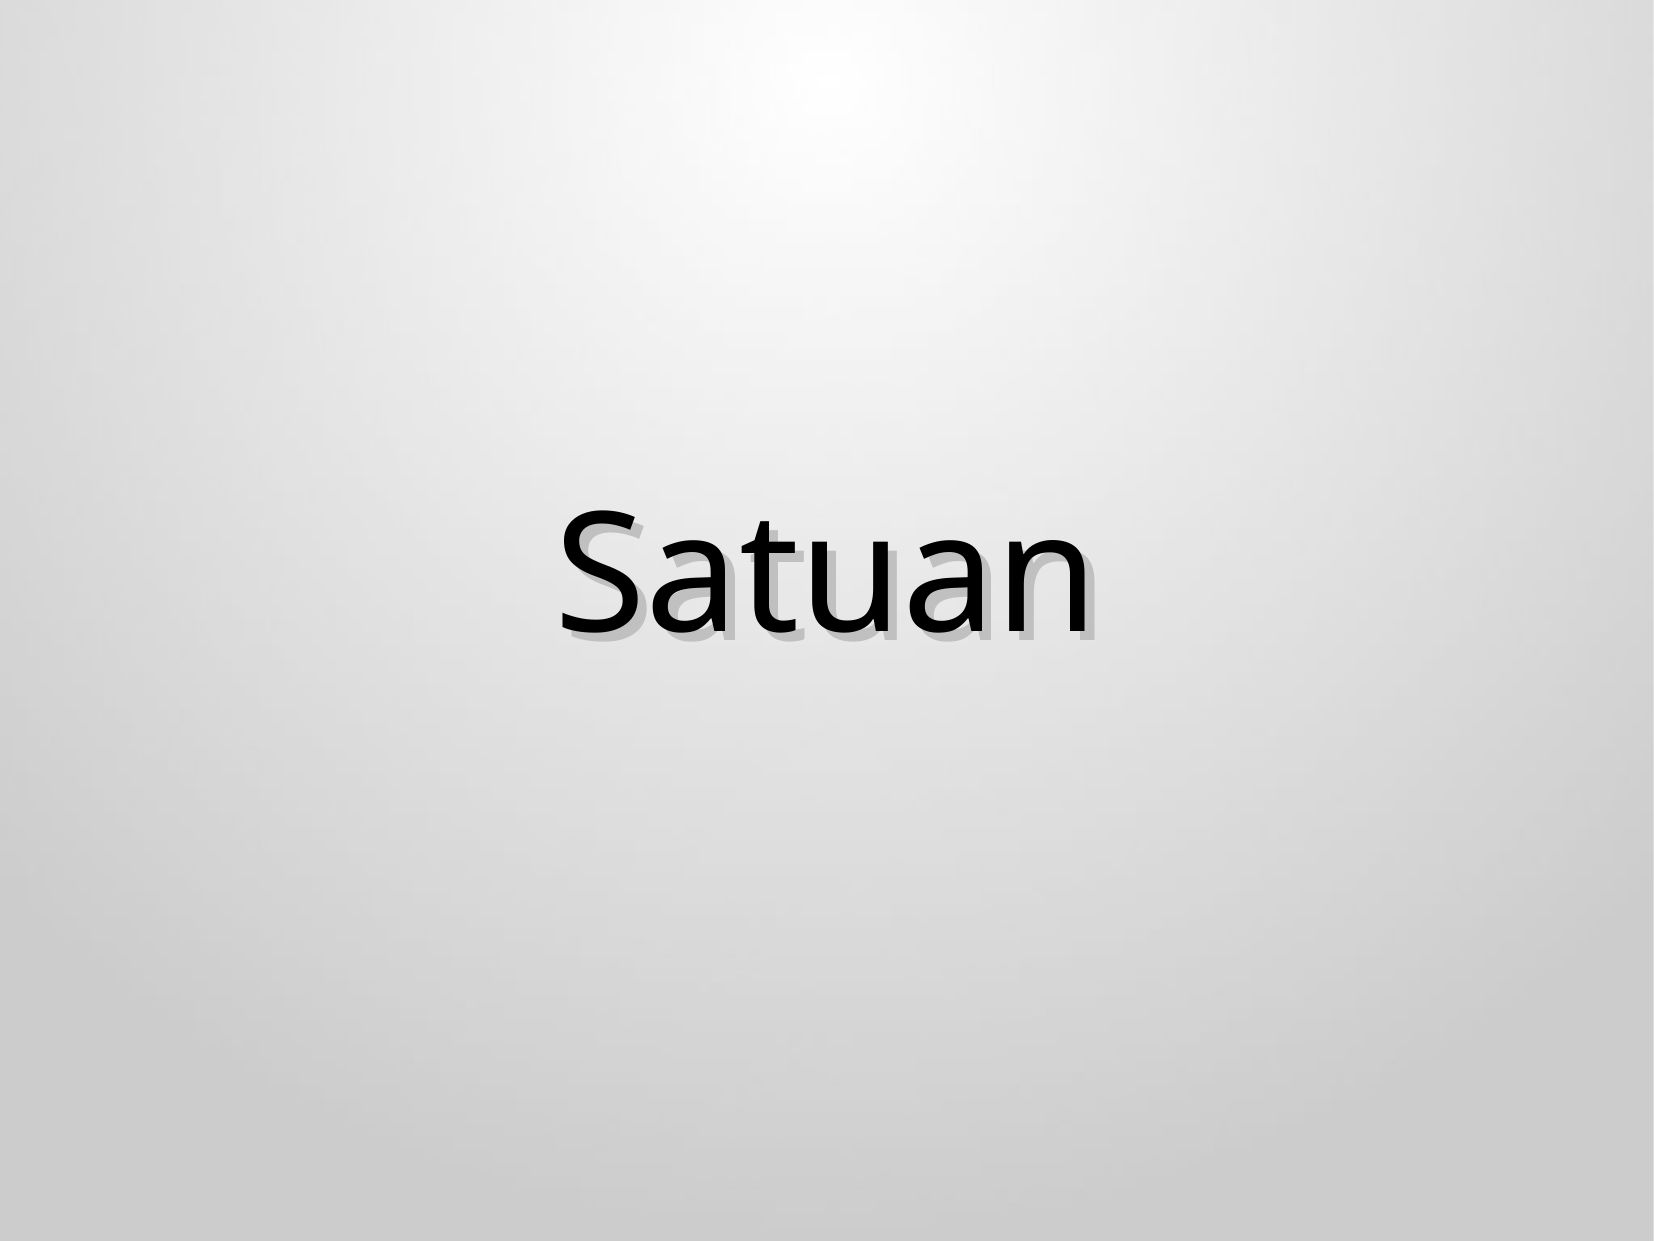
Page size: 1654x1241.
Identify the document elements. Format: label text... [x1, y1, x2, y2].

title Satuan [82, 462, 1571, 670]
picture [0, 0, 1654, 1241]
